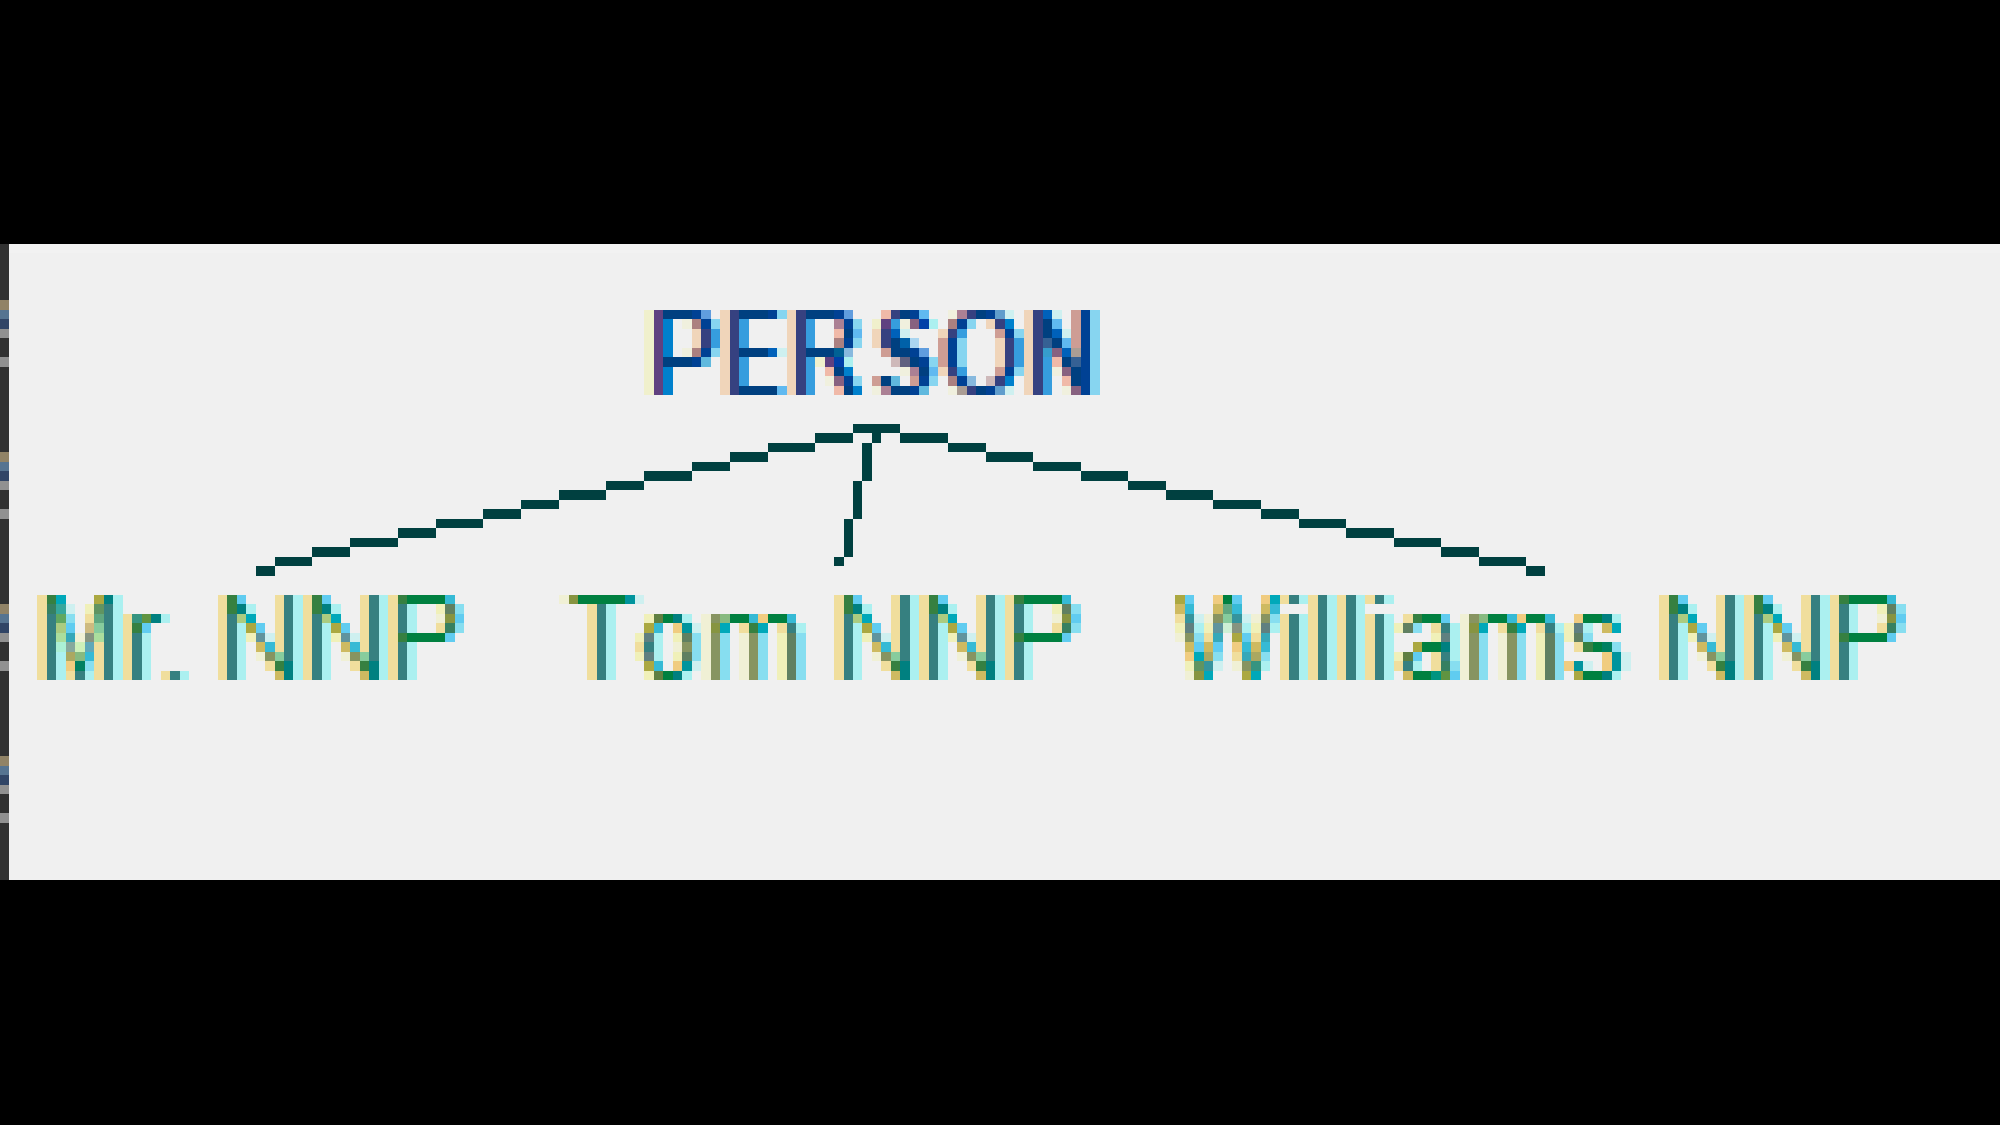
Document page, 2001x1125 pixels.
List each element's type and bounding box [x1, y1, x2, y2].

picture [0, 244, 2000, 880]
